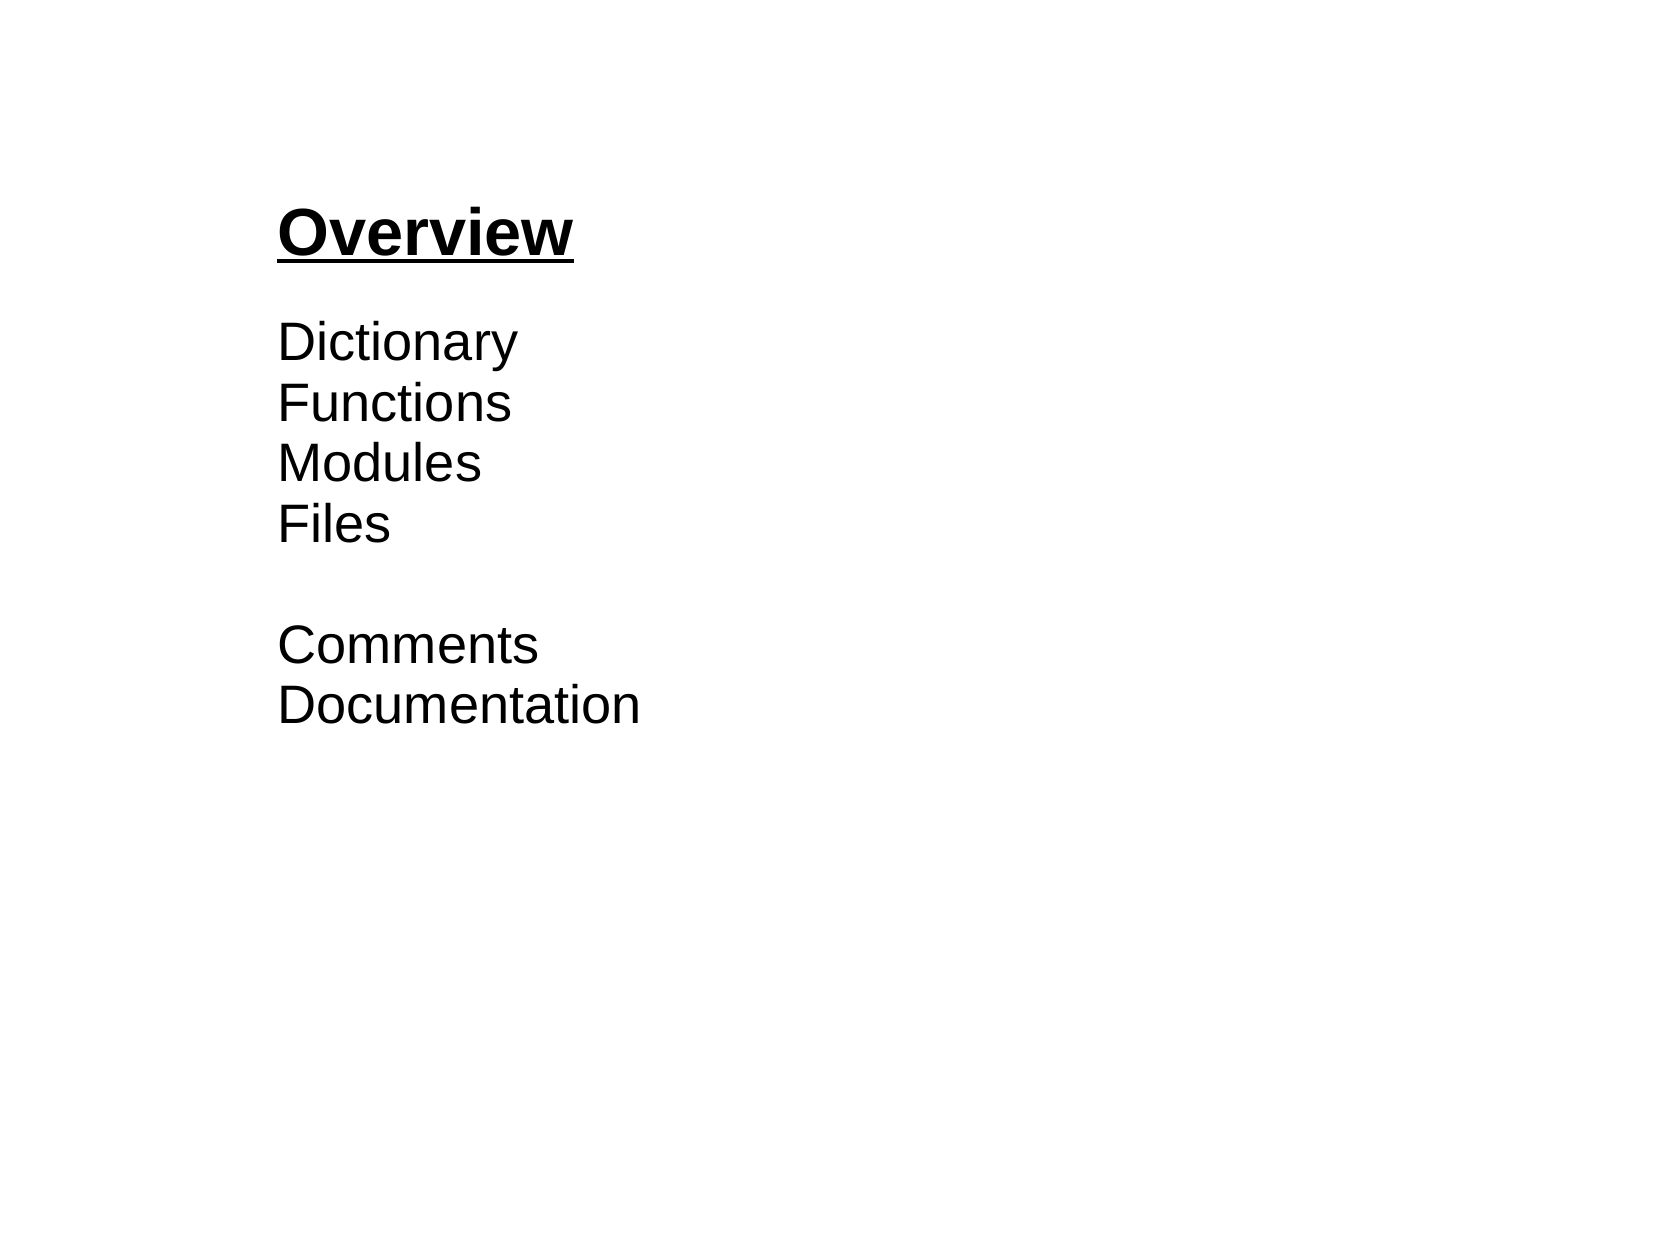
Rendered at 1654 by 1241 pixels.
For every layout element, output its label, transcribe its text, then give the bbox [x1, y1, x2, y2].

text_box Overview Dictionary Functions Modules Files Comments Documentation [262, 187, 1276, 743]
